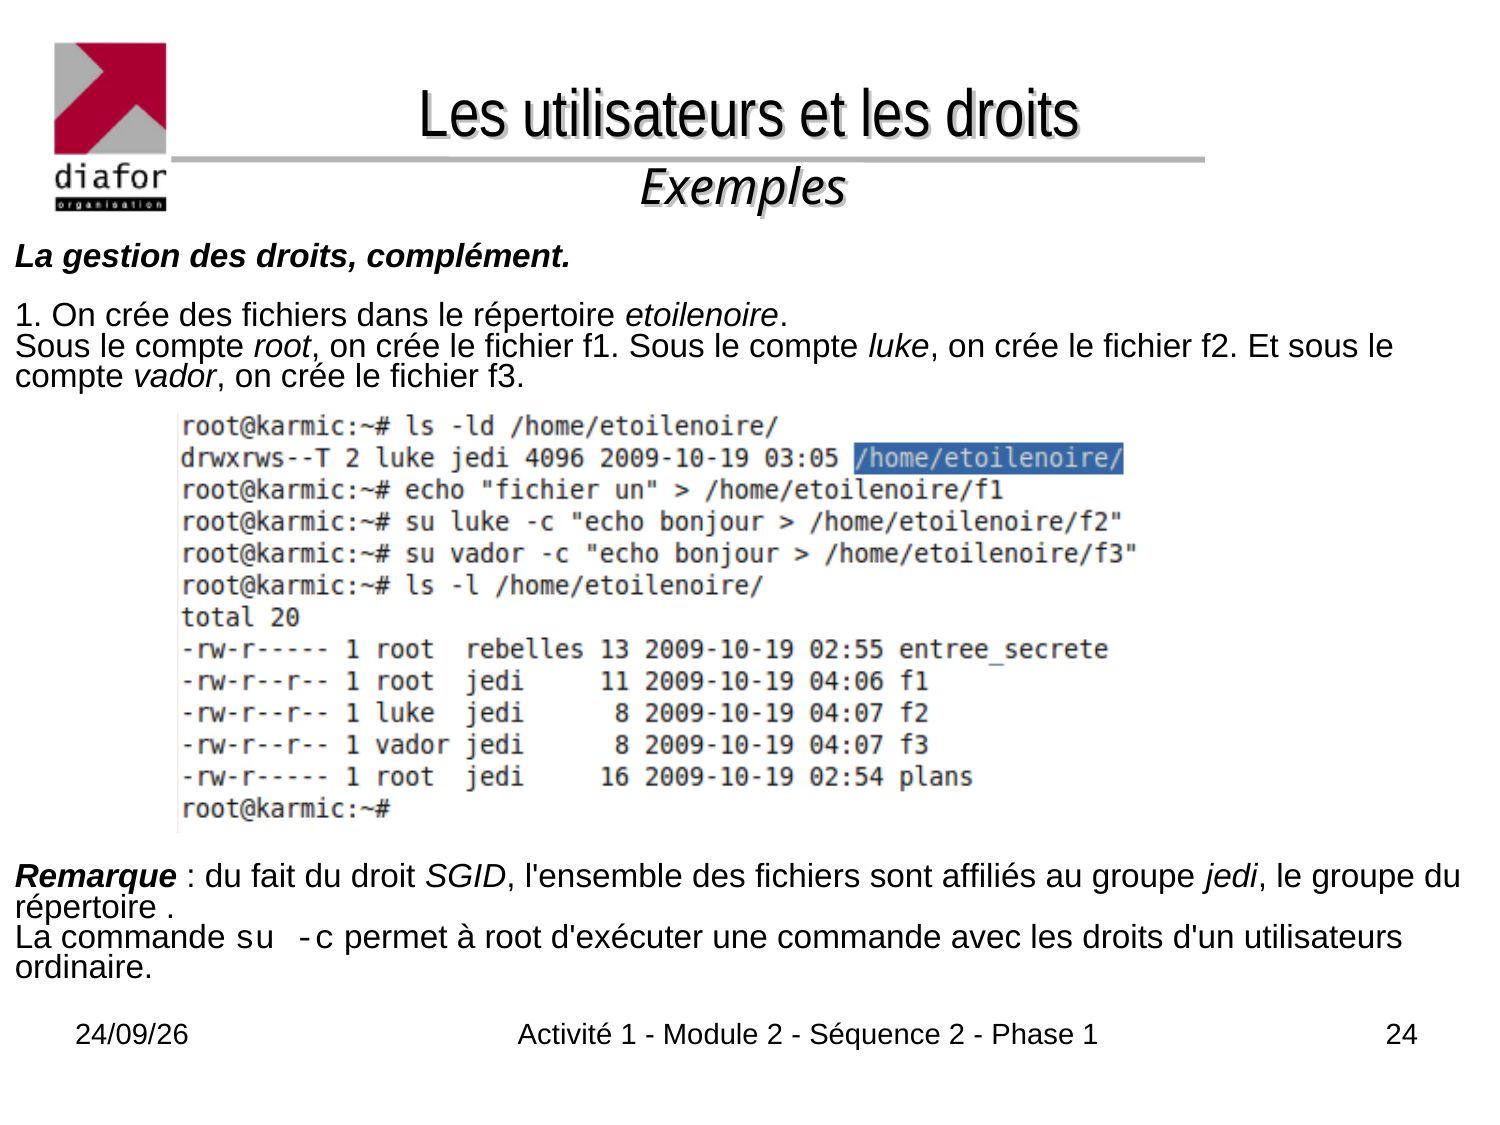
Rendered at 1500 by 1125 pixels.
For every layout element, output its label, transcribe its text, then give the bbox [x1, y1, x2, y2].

text_box Remarque : du fait du droit SGID, l'ensemble des fichiers sont affiliés au groupe jedi, le groupe du répertoire . La commande su -c permet à root d'exécuter une commande avec les droits d'un utilisateurs ordinaire. [0, 856, 1486, 993]
title Les utilisateurs et les droits Exemples [75, 45, 1426, 250]
picture [177, 413, 1255, 833]
text_box La gestion des droits, complément. [0, 236, 587, 282]
picture [53, 42, 168, 213]
text_box 1. On crée des fichiers dans le répertoire etoilenoire. Sous le compte root, on crée le fichier f1. Sous le compte luke, on crée le fichier f2. Et sous le compte vador, on crée le fichier f3. [0, 295, 1420, 401]
